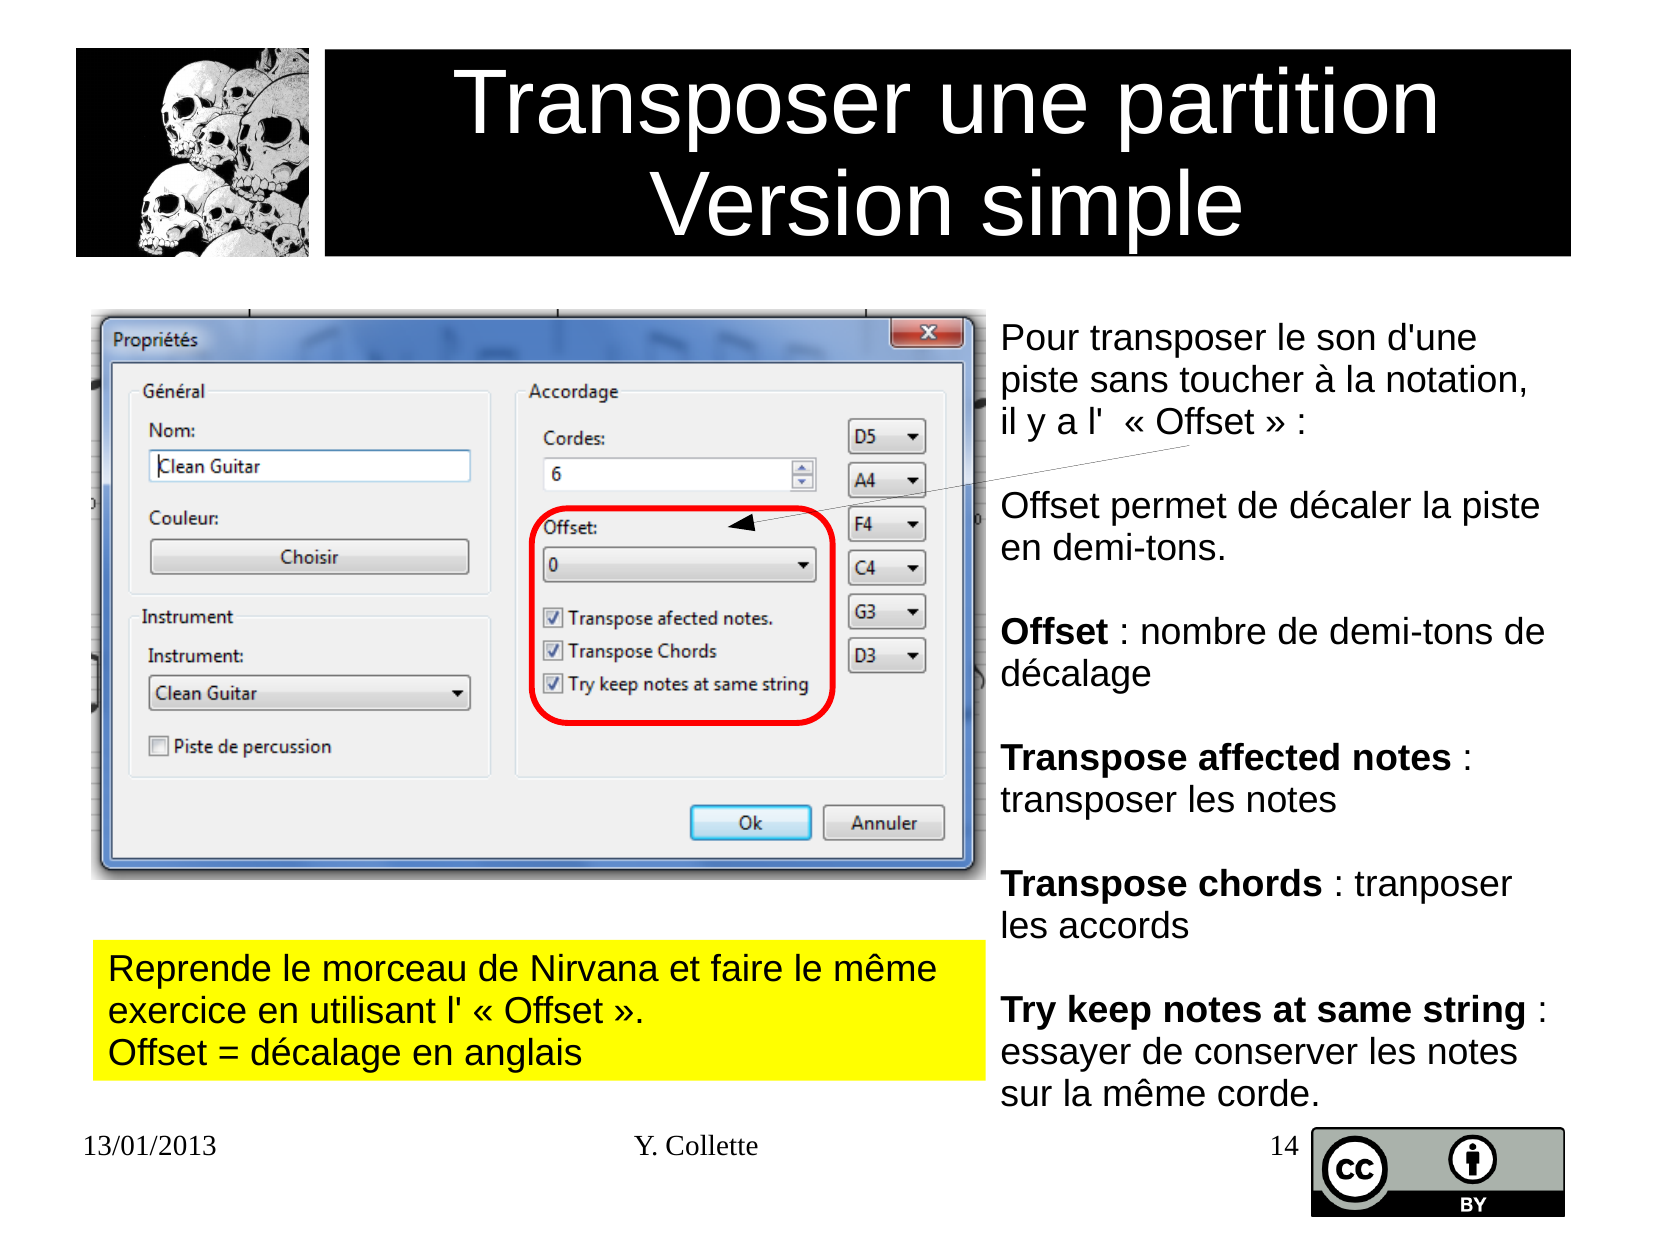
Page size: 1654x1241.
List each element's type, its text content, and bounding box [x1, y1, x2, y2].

picture [76, 48, 309, 257]
text_box Pour transposer le son d'une piste sans toucher à la notation, il y a l' « Offset » : Offset permet de décaler la piste en demi-tons. Offset : nombre de demi-tons de décalage Transpose affected notes : transposer les notes Transpose chords : tranposer les accords Try keep notes at same string : essayer de conserver les notes sur la même corde. [985, 309, 1568, 1123]
picture [535, 512, 829, 720]
picture [91, 309, 985, 880]
title Transposer une partition Version simple [324, 49, 1571, 257]
picture [1311, 1127, 1565, 1217]
text_box Reprende le morceau de Nirvana et faire le même exercice en utilisant l' « Offset ». Offset = décalage en anglais [93, 939, 986, 1081]
